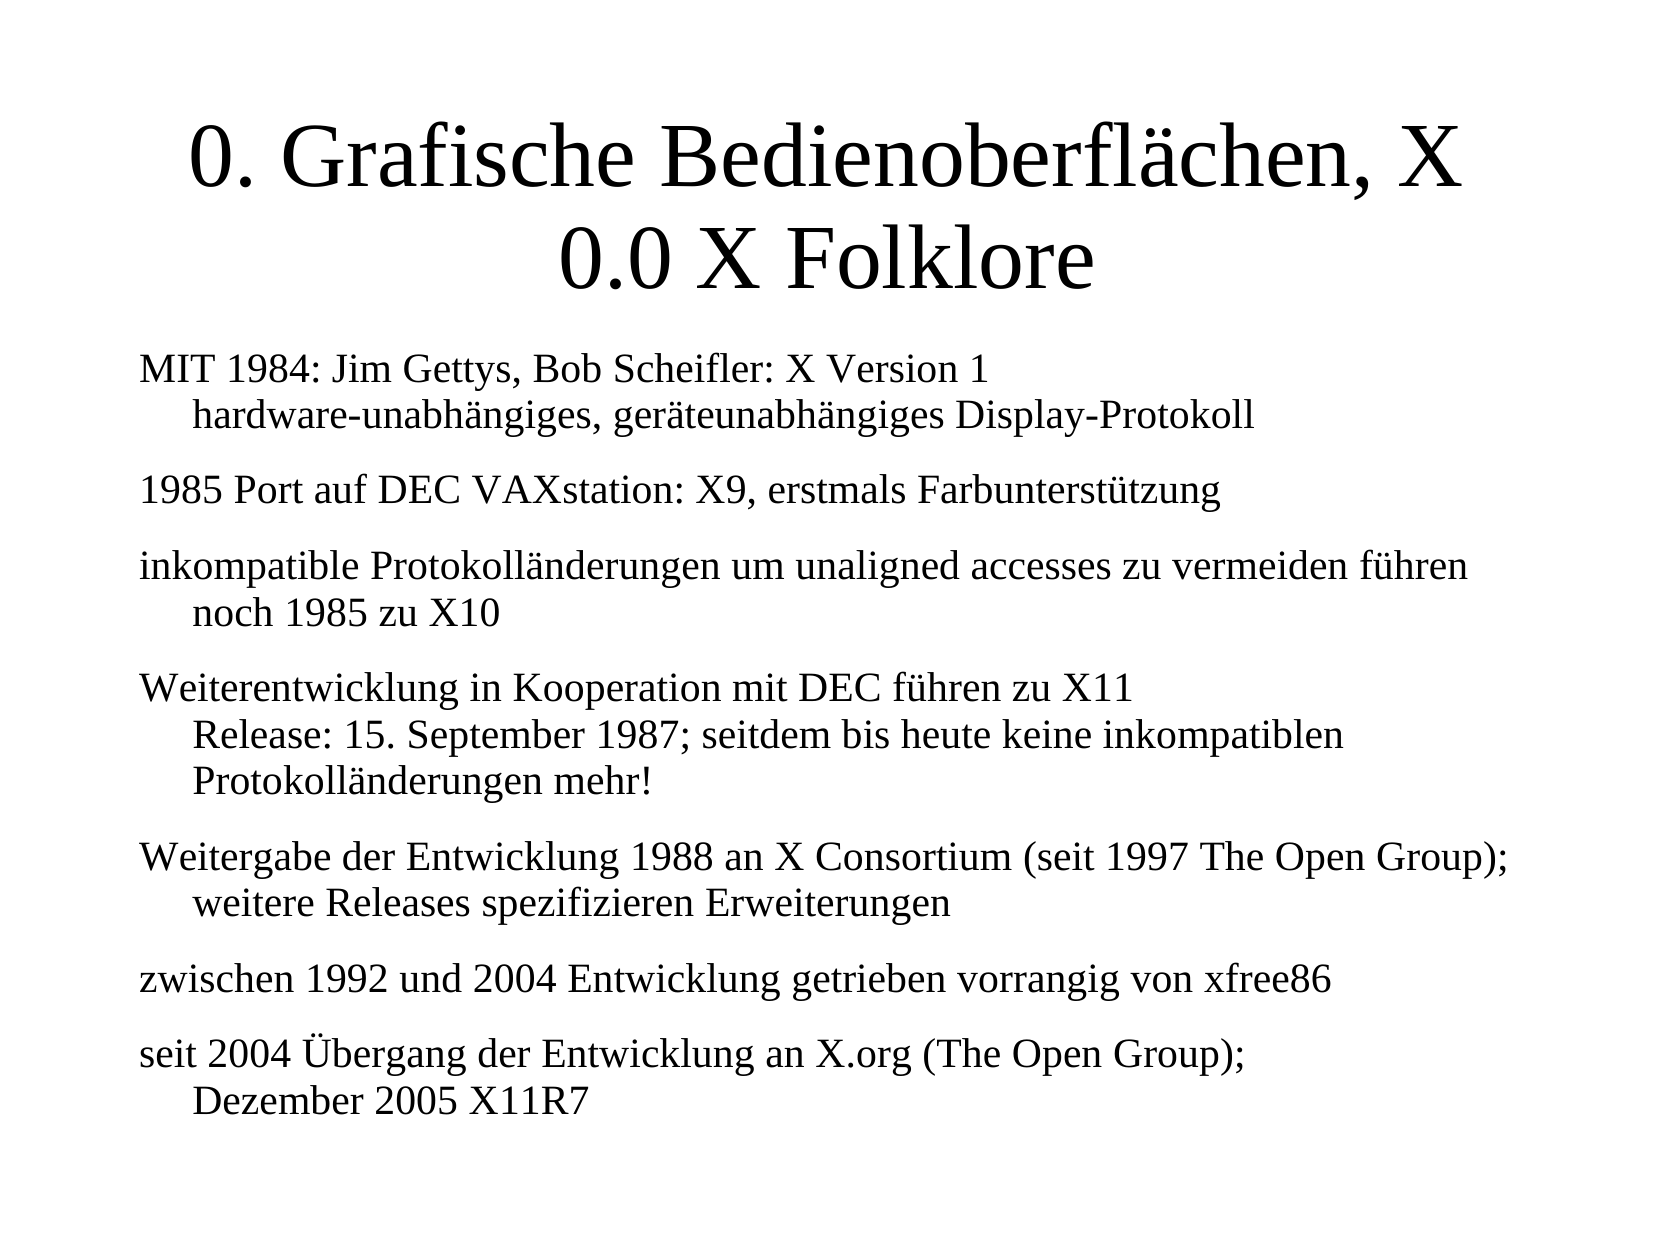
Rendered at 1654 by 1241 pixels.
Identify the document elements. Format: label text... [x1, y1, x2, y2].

title 0. Grafische Bedienoberflächen, X 0.0 X Folklore [121, 102, 1534, 311]
list MIT 1984: Jim Gettys, Bob Scheifler: X Version 1 hardware-unabhängiges, geräteunabhängiges Display-Protokoll 1985 Port auf DEC VAXstation: X9, erstmals Farbunterstützung inkompatible Protokolländerungen um unaligned accesses zu vermeiden führen noch 1985 zu X10 Weiterentwicklung in Kooperation mit DEC führen zu X11 Release: 15. September 1987; seitdem bis heute keine inkompatiblen Protokolländerungen mehr! Weitergabe der Entwicklung 1988 an X Consortium (seit 1997 The Open Group); weitere Releases spezifizieren Erweiterungen zwischen 1992 und 2004 Entwicklung getrieben vorrangig von xfree86 seit 2004 Übergang der Entwicklung an X.org (The Open Group); Dezember 2005 X11R7 [121, 344, 1534, 1127]
